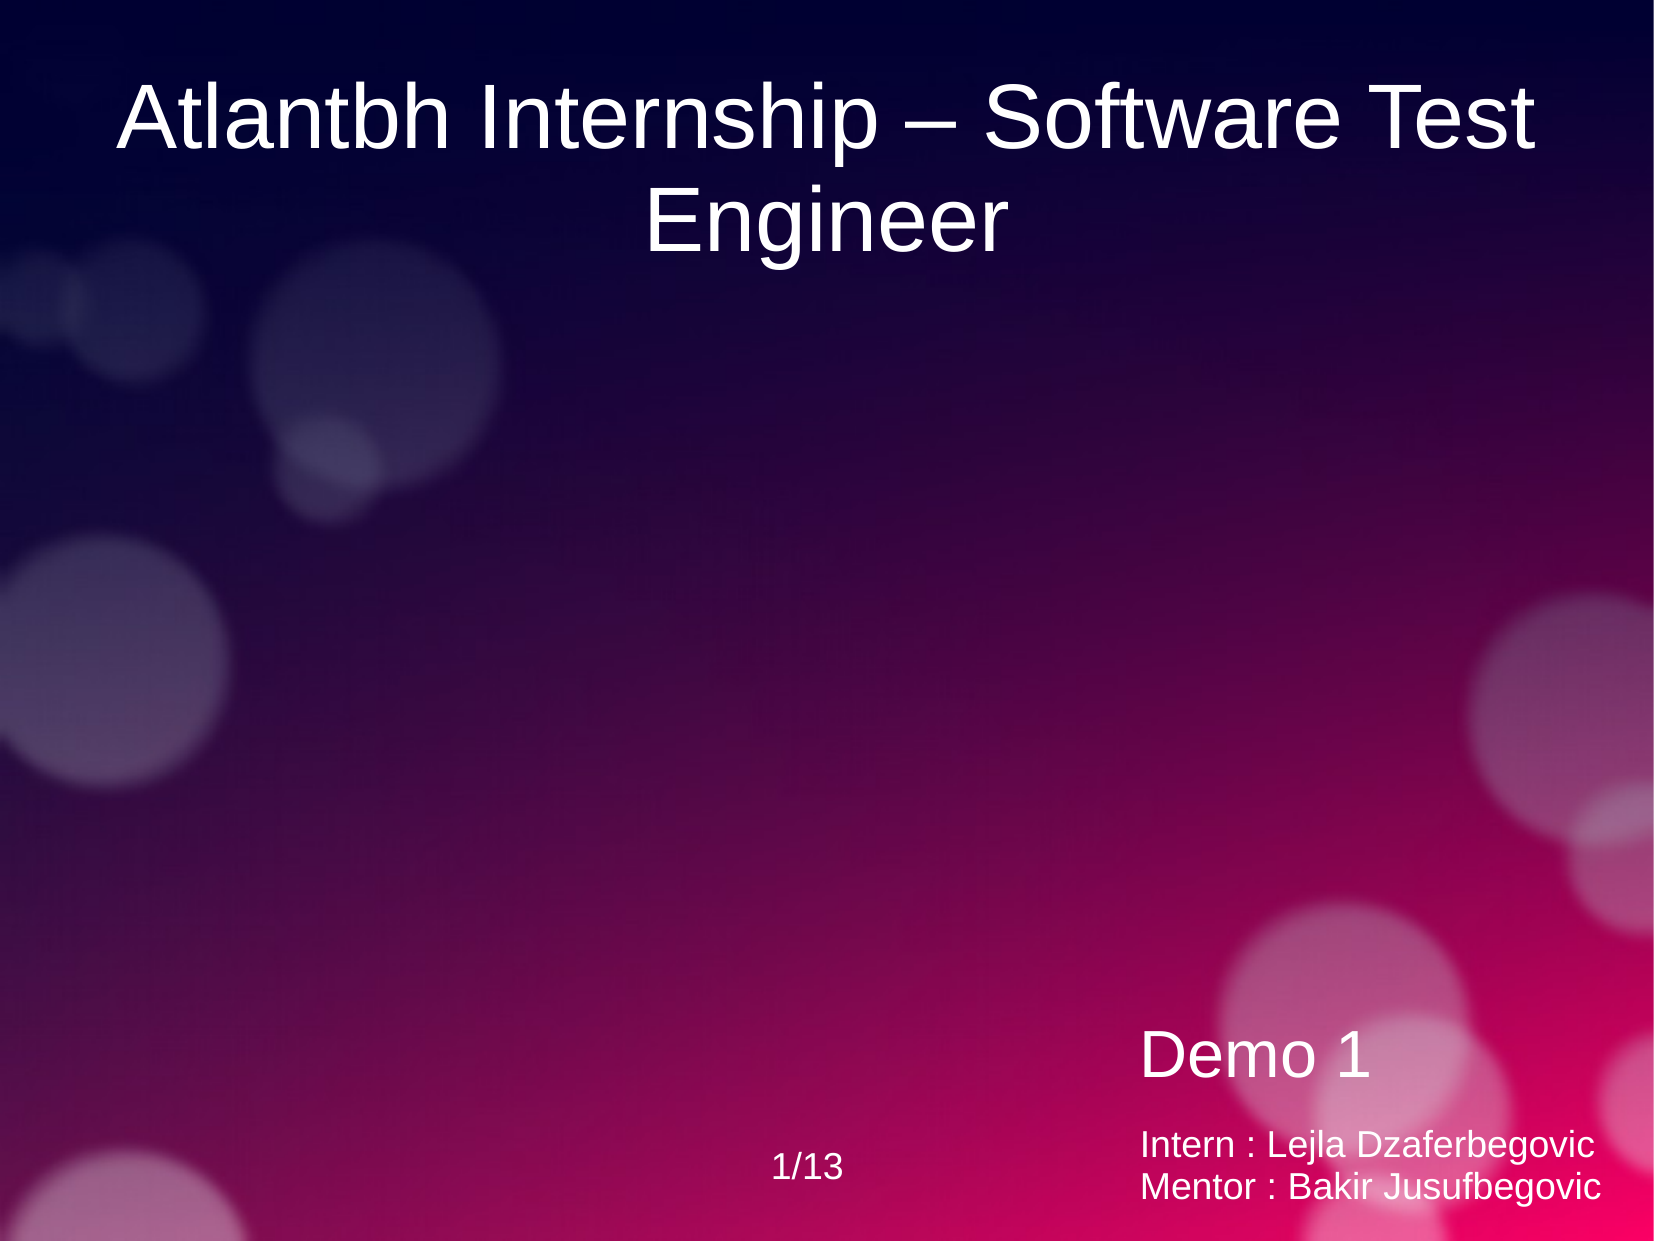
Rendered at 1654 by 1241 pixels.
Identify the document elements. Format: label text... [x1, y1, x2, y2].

picture [0, 0, 1654, 1241]
text_box <number>/13 [492, 1137, 1122, 1208]
text_box Intern : Lejla Dzaferbegovic Mentor : Bakir Jusufbegovic [1125, 1116, 1651, 1216]
subtitle Demo 1 [1139, 950, 1654, 1234]
title Atlantbh Internship – Software Test Engineer [82, 64, 1571, 272]
